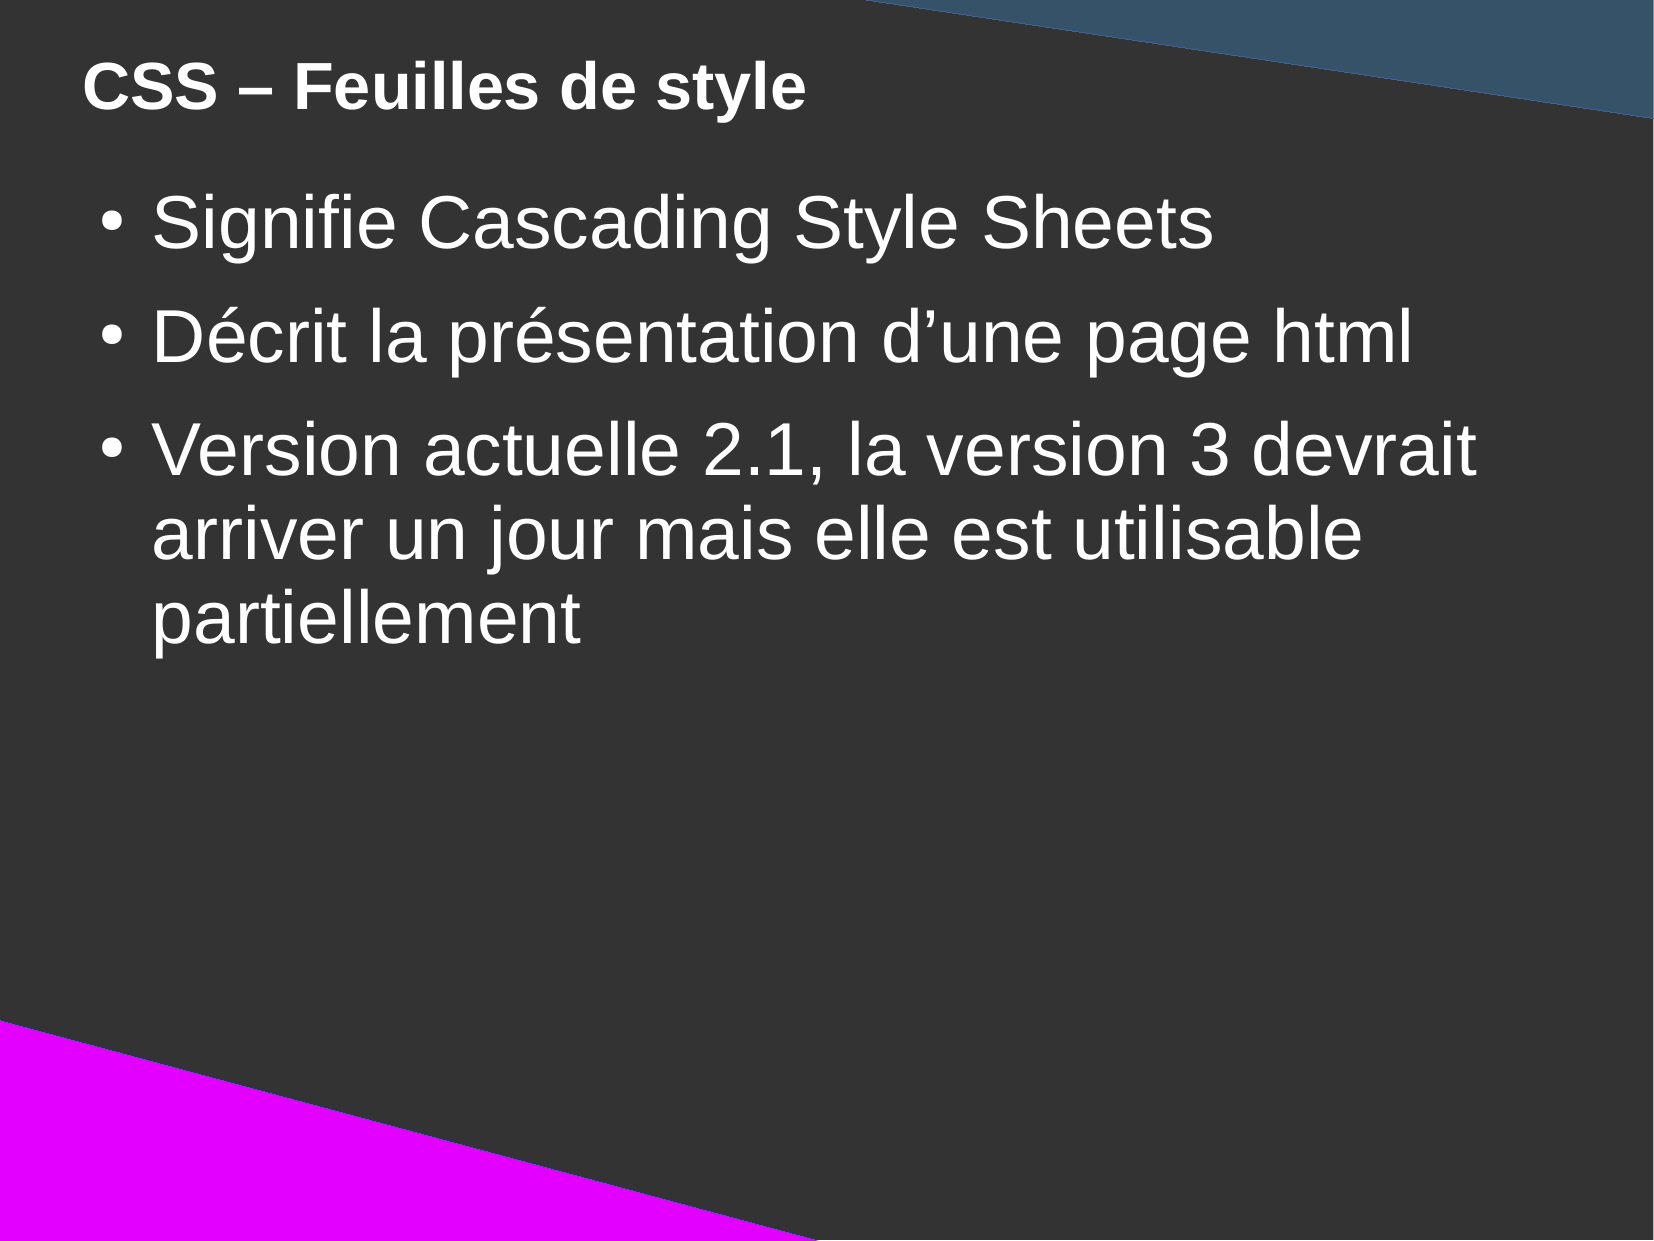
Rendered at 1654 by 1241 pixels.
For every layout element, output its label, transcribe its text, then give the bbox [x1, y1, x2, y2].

text_box [866, 0, 1654, 119]
list Signifie Cascading Style Sheets Décrit la présentation d’une page html Version actuelle 2.1, la version 3 devrait arriver un jour mais elle est utilisable partiellement [80, 180, 1605, 900]
text_box [0, 1020, 819, 1241]
title CSS – Feuilles de style [82, 49, 1571, 152]
